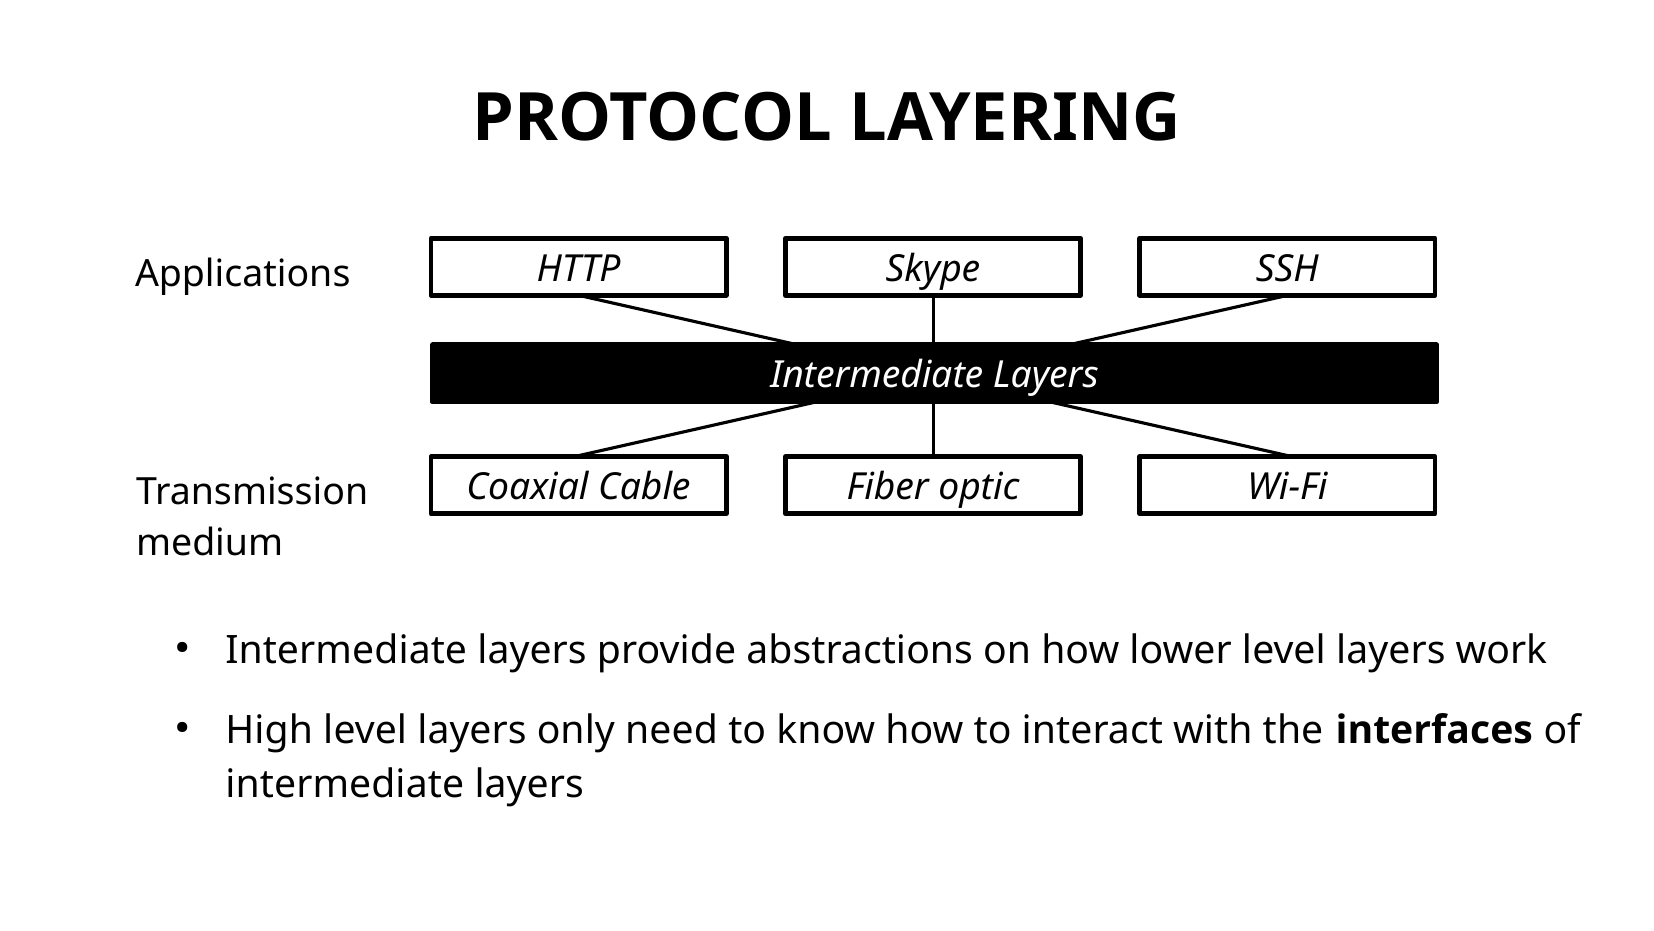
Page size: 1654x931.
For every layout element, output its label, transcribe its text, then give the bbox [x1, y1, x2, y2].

text_box Wi-Fi [1139, 456, 1435, 514]
text_box Skype [785, 238, 1081, 296]
list Intermediate layers provide abstractions on how lower level layers work High level layers only need to know how to interact with the interfaces of intermediate layers [158, 621, 1600, 851]
text_box Coaxial Cable [430, 456, 727, 514]
text_box SSH [1139, 238, 1435, 296]
text_box Intermediate Layers [432, 344, 1437, 402]
text_box Fiber optic [785, 456, 1081, 514]
text_box Transmission medium [121, 457, 429, 564]
text_box Applications [120, 238, 381, 300]
text_box HTTP [430, 238, 727, 296]
title PROTOCOL LAYERING [82, 36, 1571, 193]
